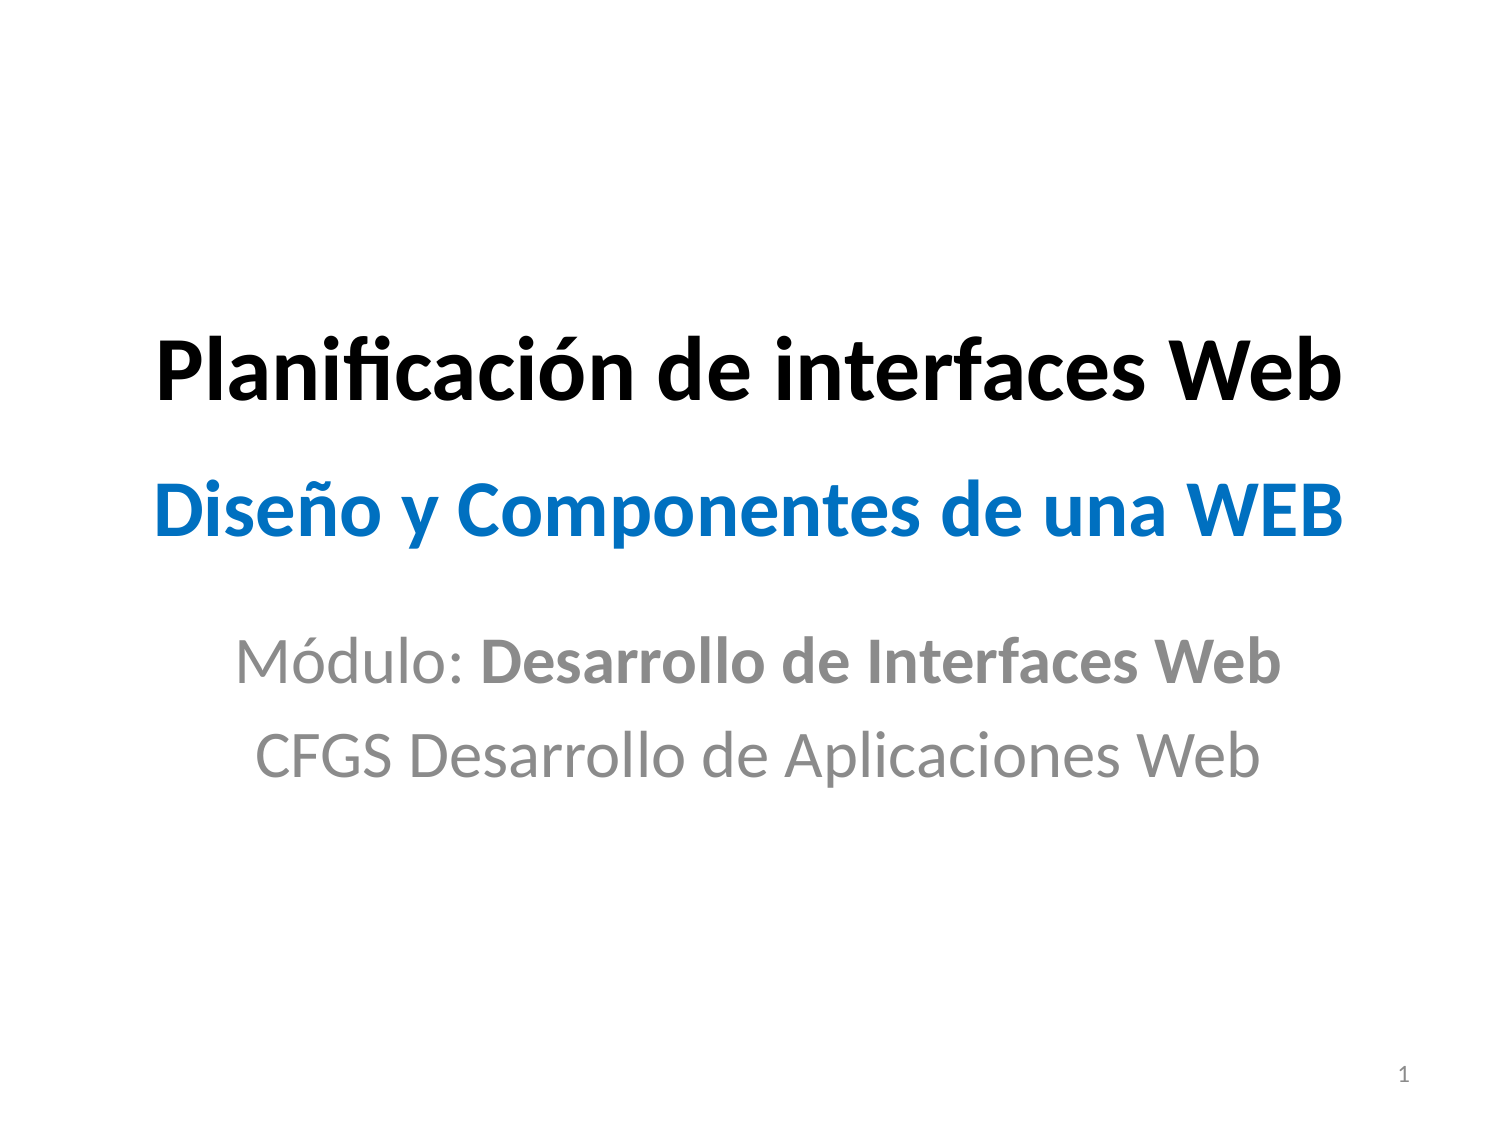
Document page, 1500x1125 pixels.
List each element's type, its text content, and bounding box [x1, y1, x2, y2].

slide_number <número> [1074, 1042, 1425, 1103]
text_box Diseño y Componentes de una WEB [74, 410, 1425, 598]
subtitle Módulo: Desarrollo de Interfaces Web CFGS Desarrollo de Aplicaciones Web [183, 609, 1335, 898]
title Planificación de interfaces Web [112, 243, 1388, 410]
